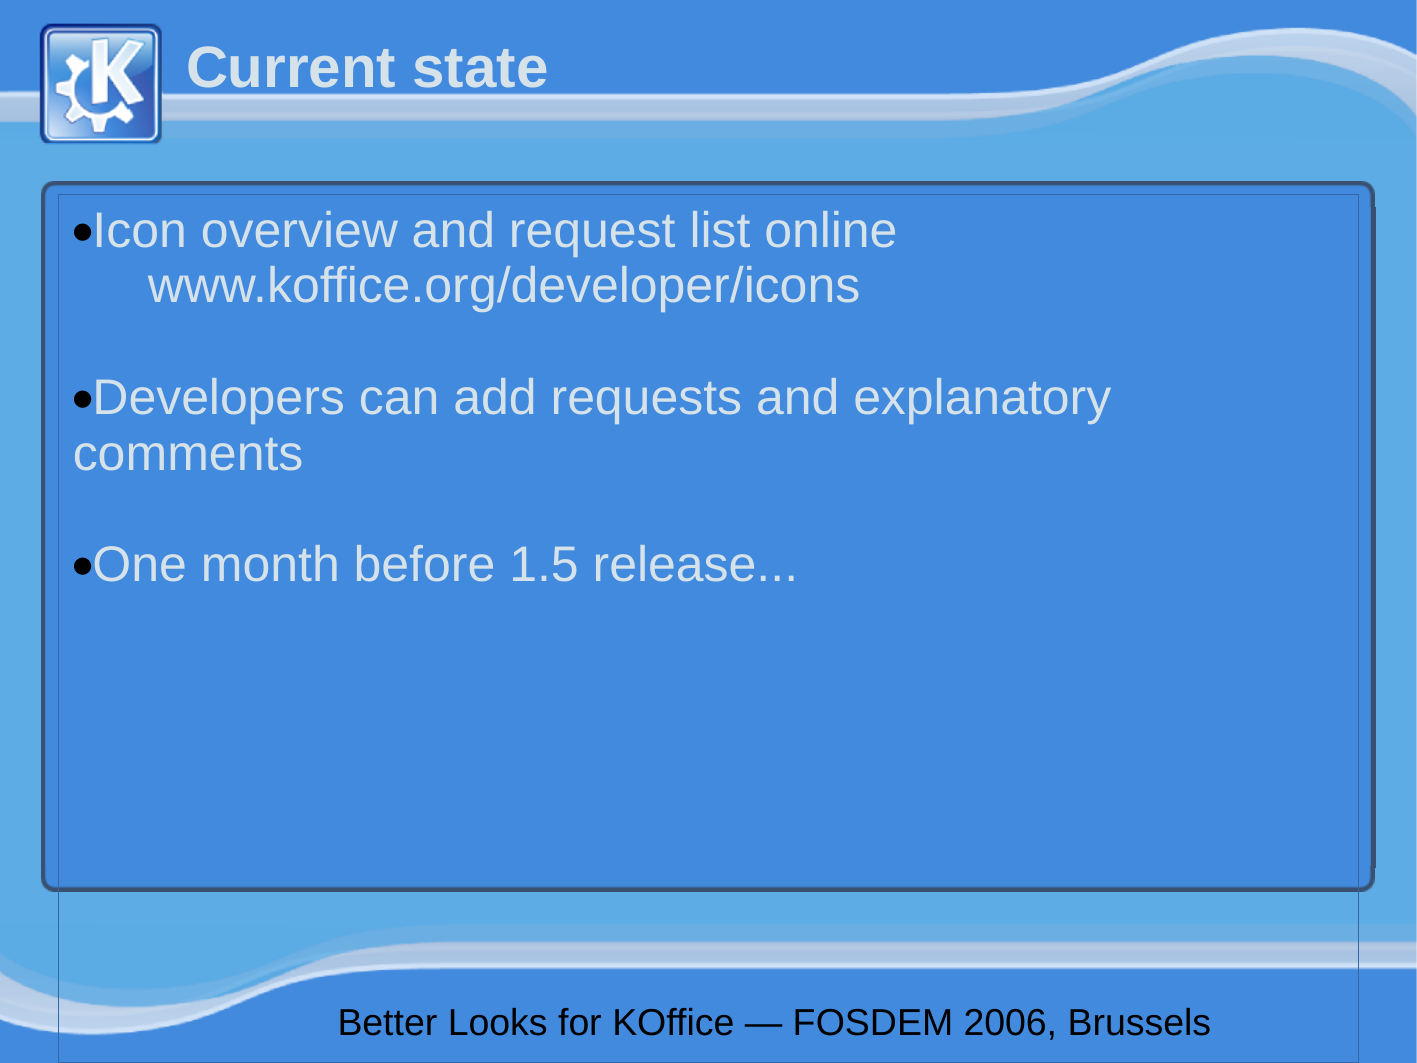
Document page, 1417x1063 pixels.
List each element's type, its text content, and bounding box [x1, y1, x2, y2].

text_box Current state [171, 27, 1048, 105]
text_box Icon overview and request list online www.koffice.org/developer/icons Developers can add requests and explanatory comments One month before 1.5 release... [58, 194, 1359, 1063]
picture [0, 0, 1417, 1063]
